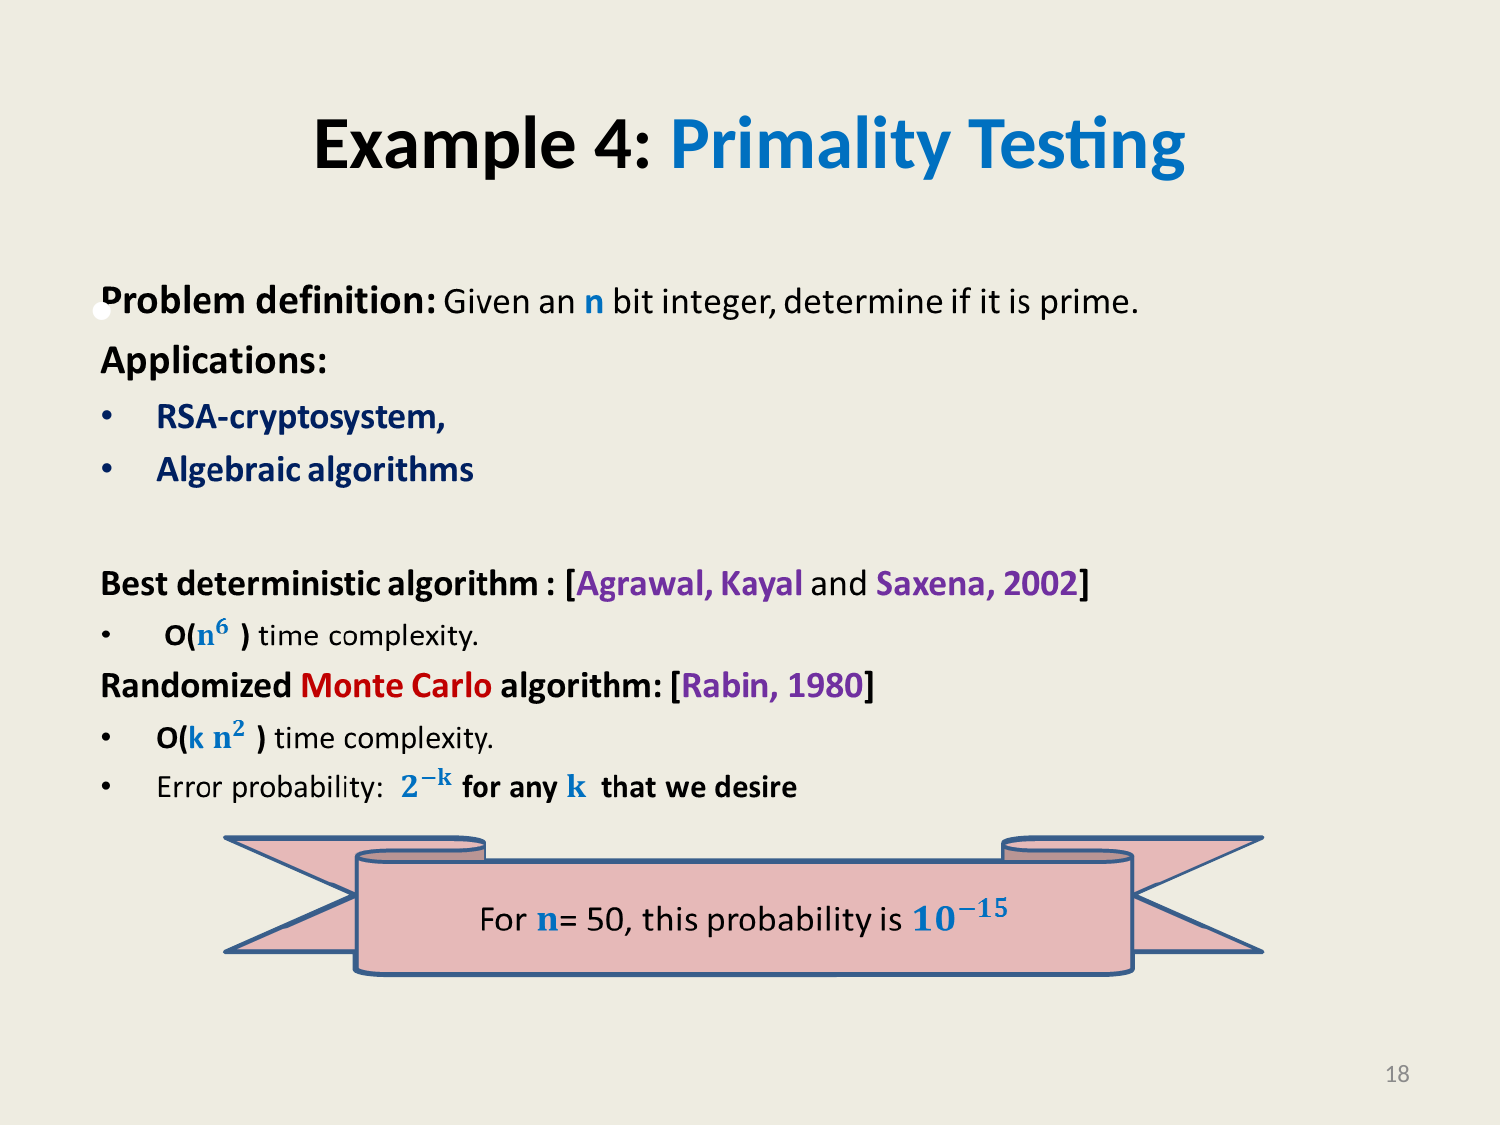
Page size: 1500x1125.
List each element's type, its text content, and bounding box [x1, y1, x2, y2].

slide_number <number> [1074, 1042, 1425, 1103]
title Example 4: Primality Testing [75, 45, 1425, 233]
text_box [224, 837, 1263, 975]
list [75, 262, 1425, 1005]
